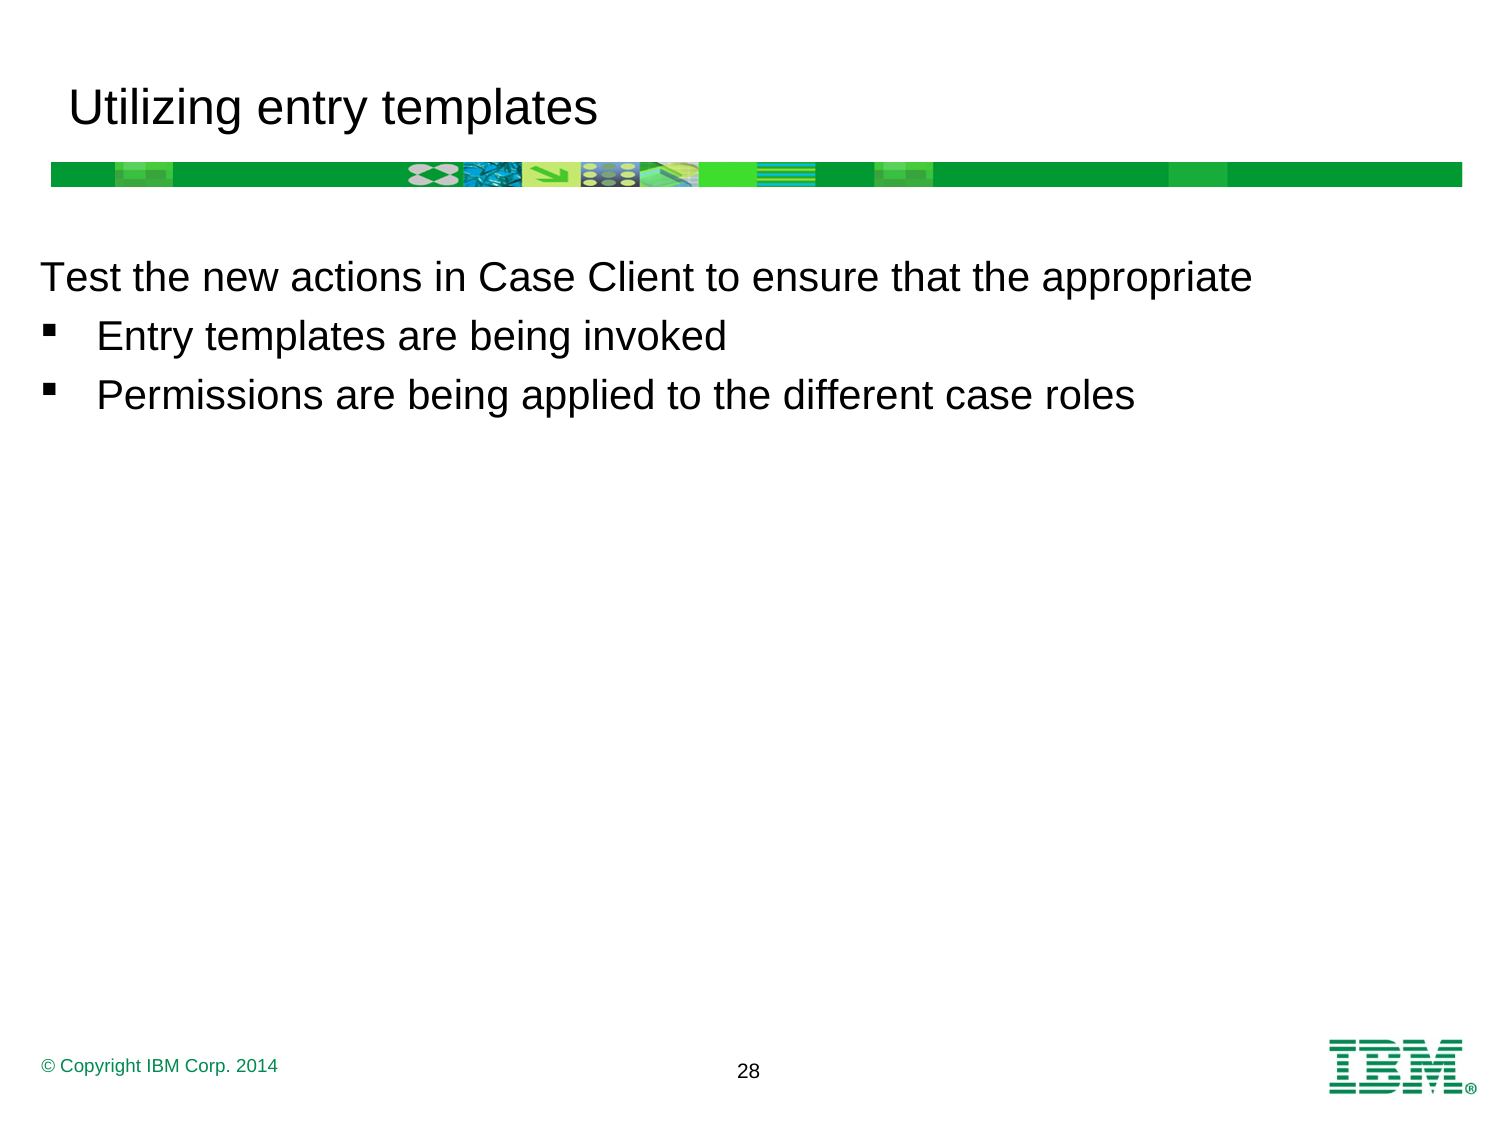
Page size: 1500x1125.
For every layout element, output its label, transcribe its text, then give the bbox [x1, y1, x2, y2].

picture [1327, 1037, 1479, 1096]
list Test the new actions in Case Client to ensure that the appropriate Entry templates are being invoked Permissions are being applied to the different case roles [24, 243, 1463, 1038]
title Utilizing entry templates [53, 69, 1239, 144]
picture [50, 161, 1463, 189]
